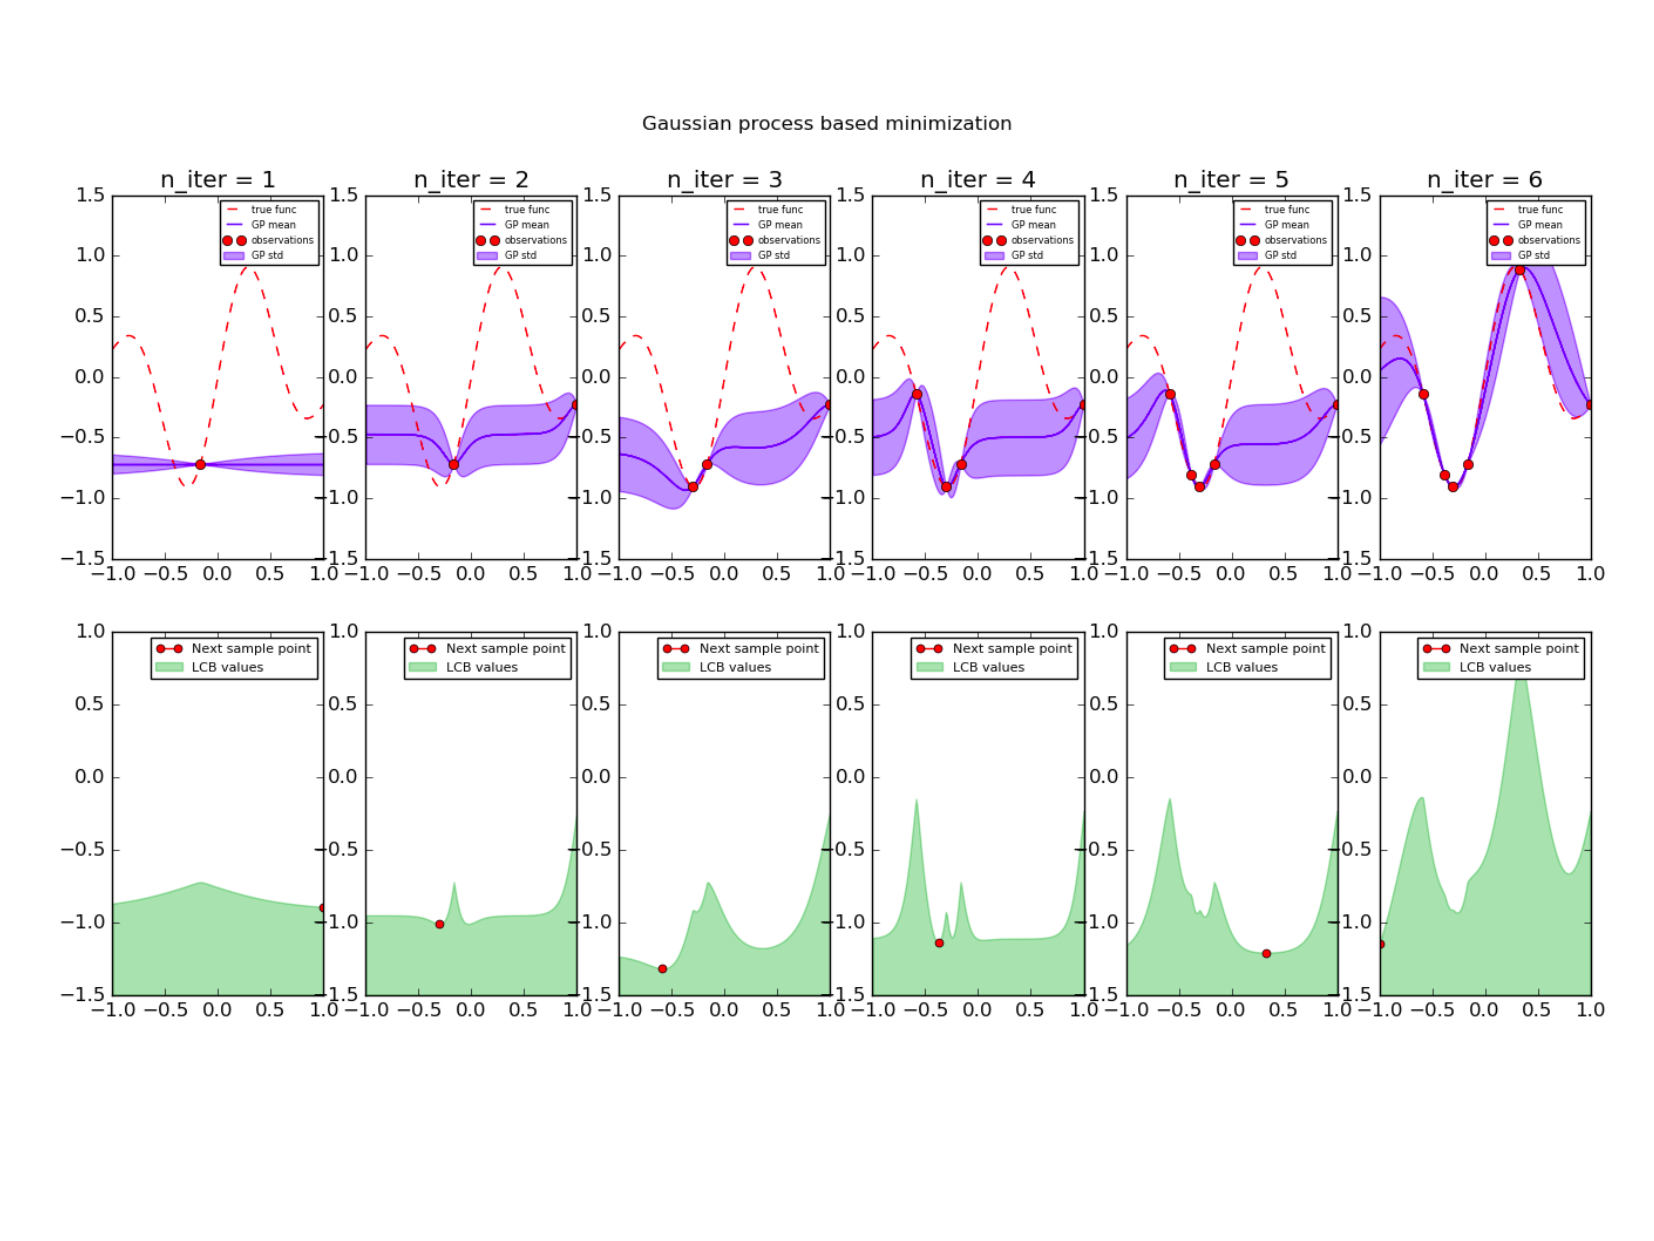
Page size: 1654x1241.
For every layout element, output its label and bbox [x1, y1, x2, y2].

picture [0, 96, 1654, 1096]
